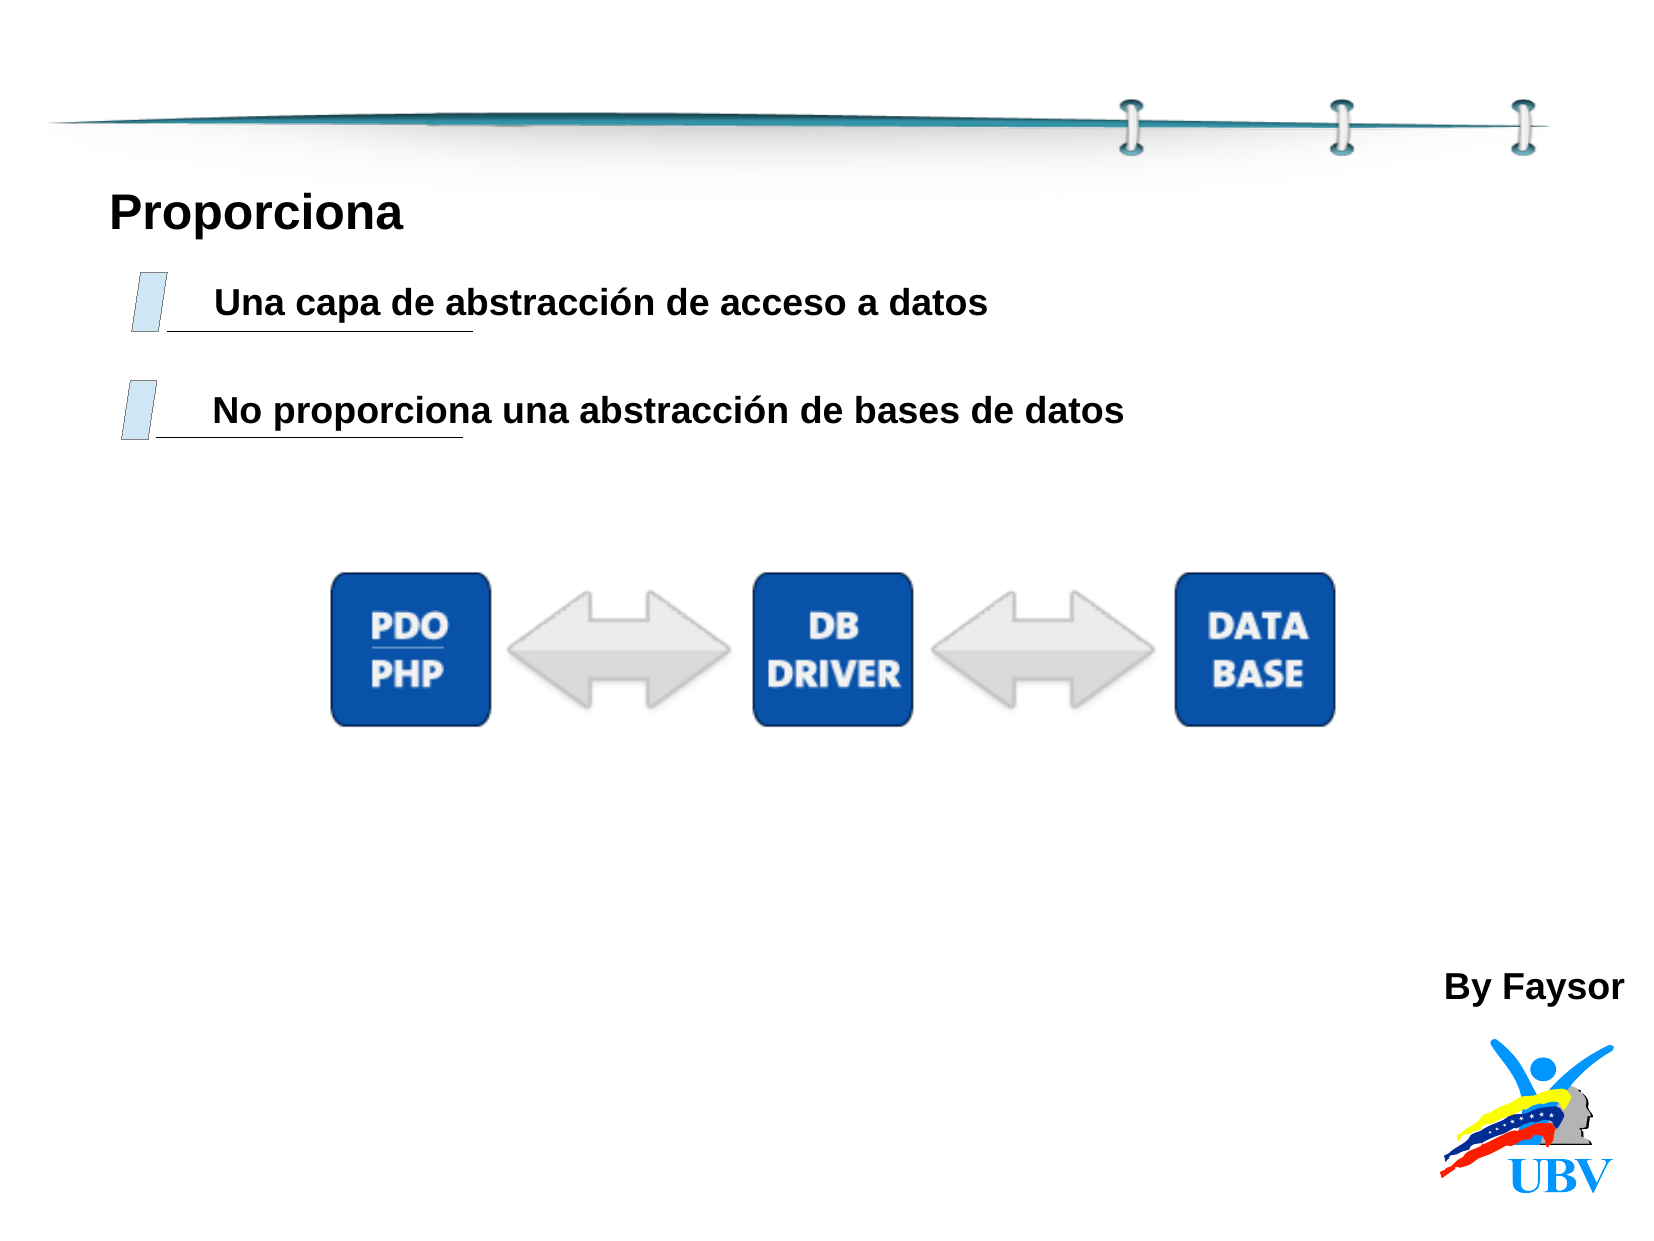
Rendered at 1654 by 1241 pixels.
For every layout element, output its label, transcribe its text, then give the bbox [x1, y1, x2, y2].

picture [47, 47, 1575, 201]
picture [1440, 1039, 1619, 1205]
text_box Una capa de abstracción de acceso a datos [188, 274, 1004, 333]
picture [236, 531, 1425, 769]
text_box [121, 380, 157, 440]
text_box [131, 272, 168, 332]
text_box Proporciona [94, 177, 419, 249]
text_box By Faysor [1429, 957, 1640, 1016]
text_box No proporciona una abstracción de bases de datos [212, 389, 1158, 434]
